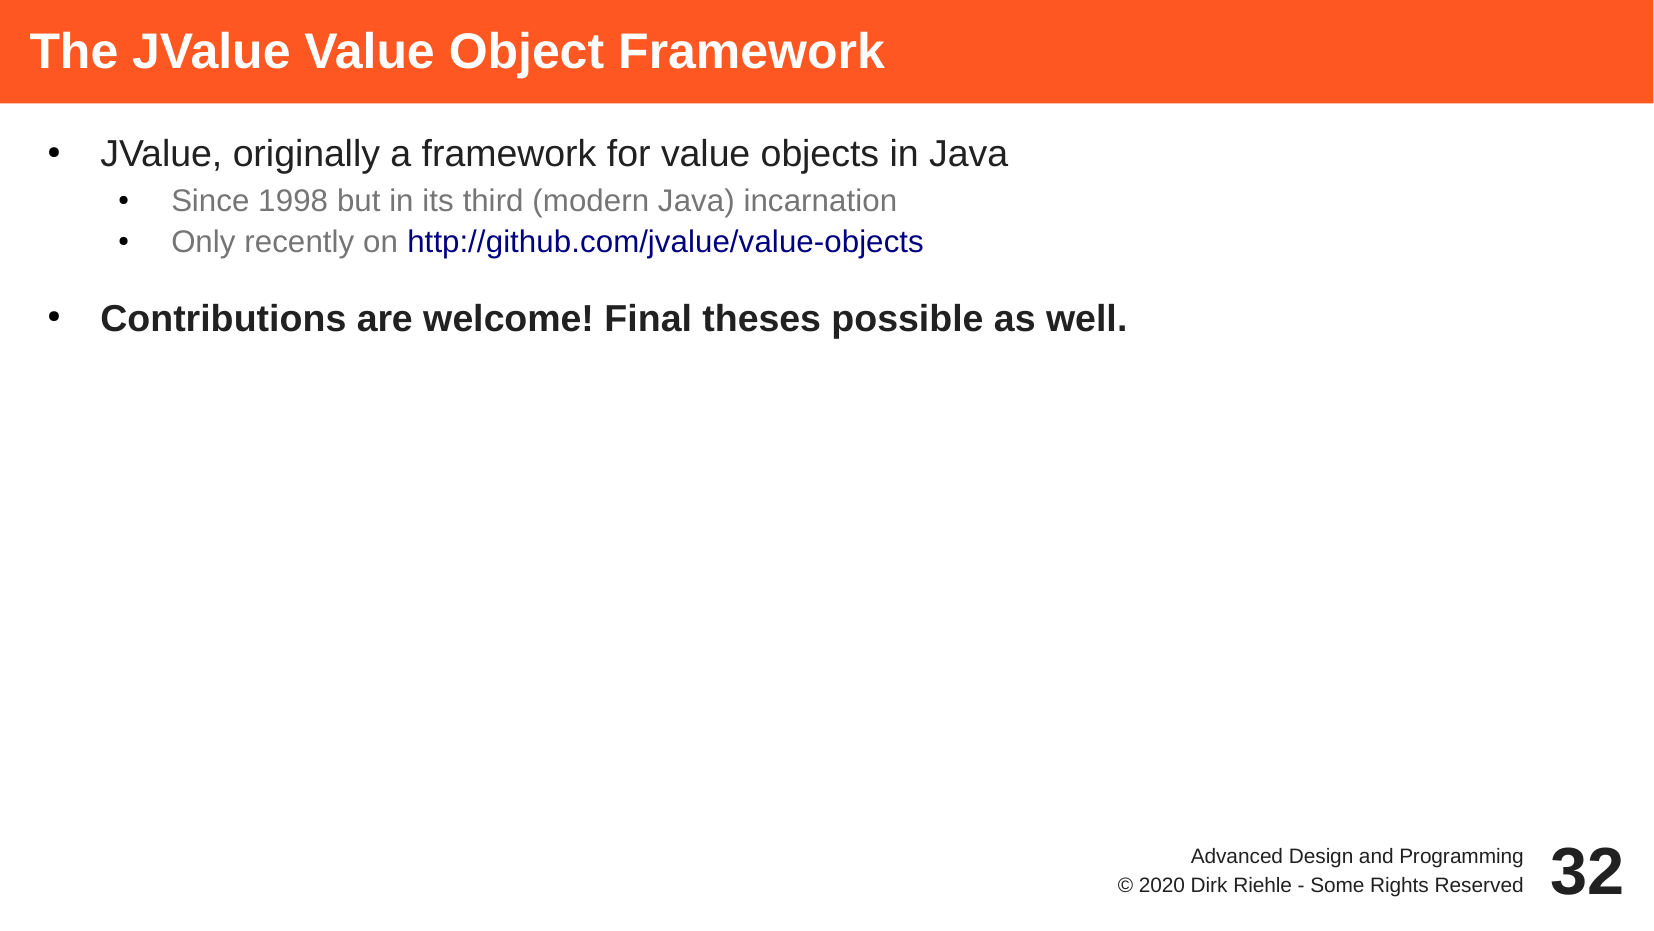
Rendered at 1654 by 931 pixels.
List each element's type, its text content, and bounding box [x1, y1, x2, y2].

title The JValue Value Object Framework [0, 0, 1654, 104]
list JValue, originally a framework for value objects in Java Since 1998 but in its third (modern Java) incarnation Only recently on http://github.com/jvalue/value-objects Contributions are welcome! Final theses possible as well. [29, 132, 1625, 813]
